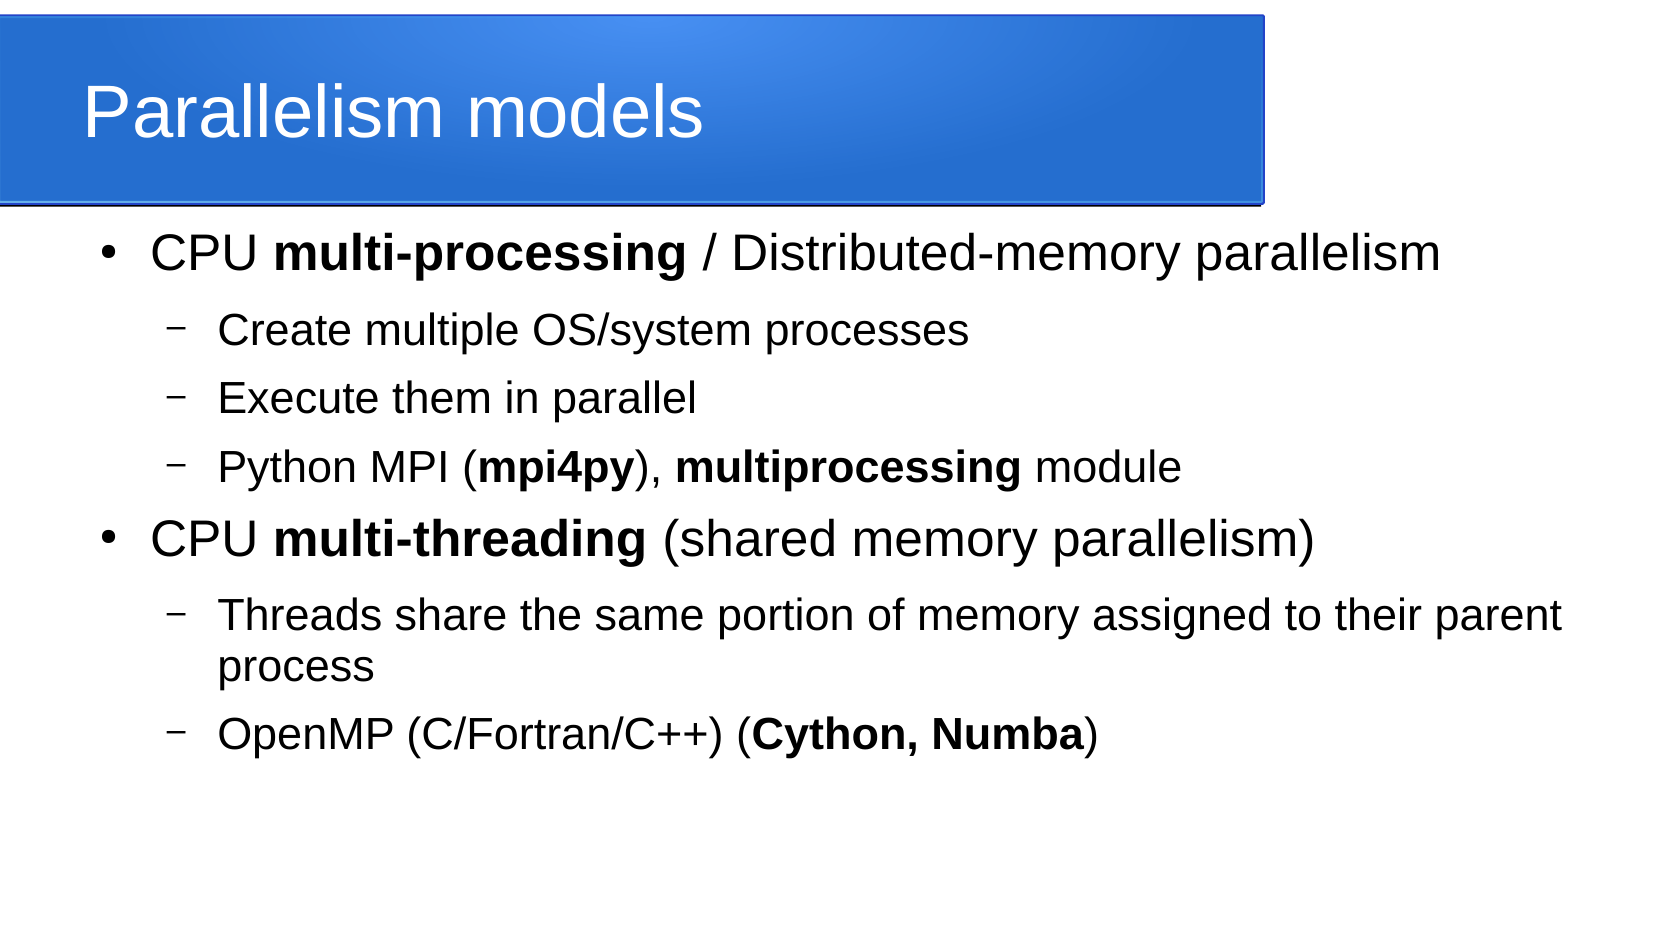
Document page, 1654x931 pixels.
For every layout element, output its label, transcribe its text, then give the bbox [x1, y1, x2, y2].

title Parallelism models [82, 35, 1235, 189]
list CPU multi-processing / Distributed-memory parallelism Create multiple OS/system processes Execute them in parallel Python MPI (mpi4py), multiprocessing module CPU multi-threading (shared memory parallelism) Threads share the same portion of memory assigned to their parent process OpenMP (C/Fortran/C++) (Cython, Numba) [82, 224, 1571, 764]
